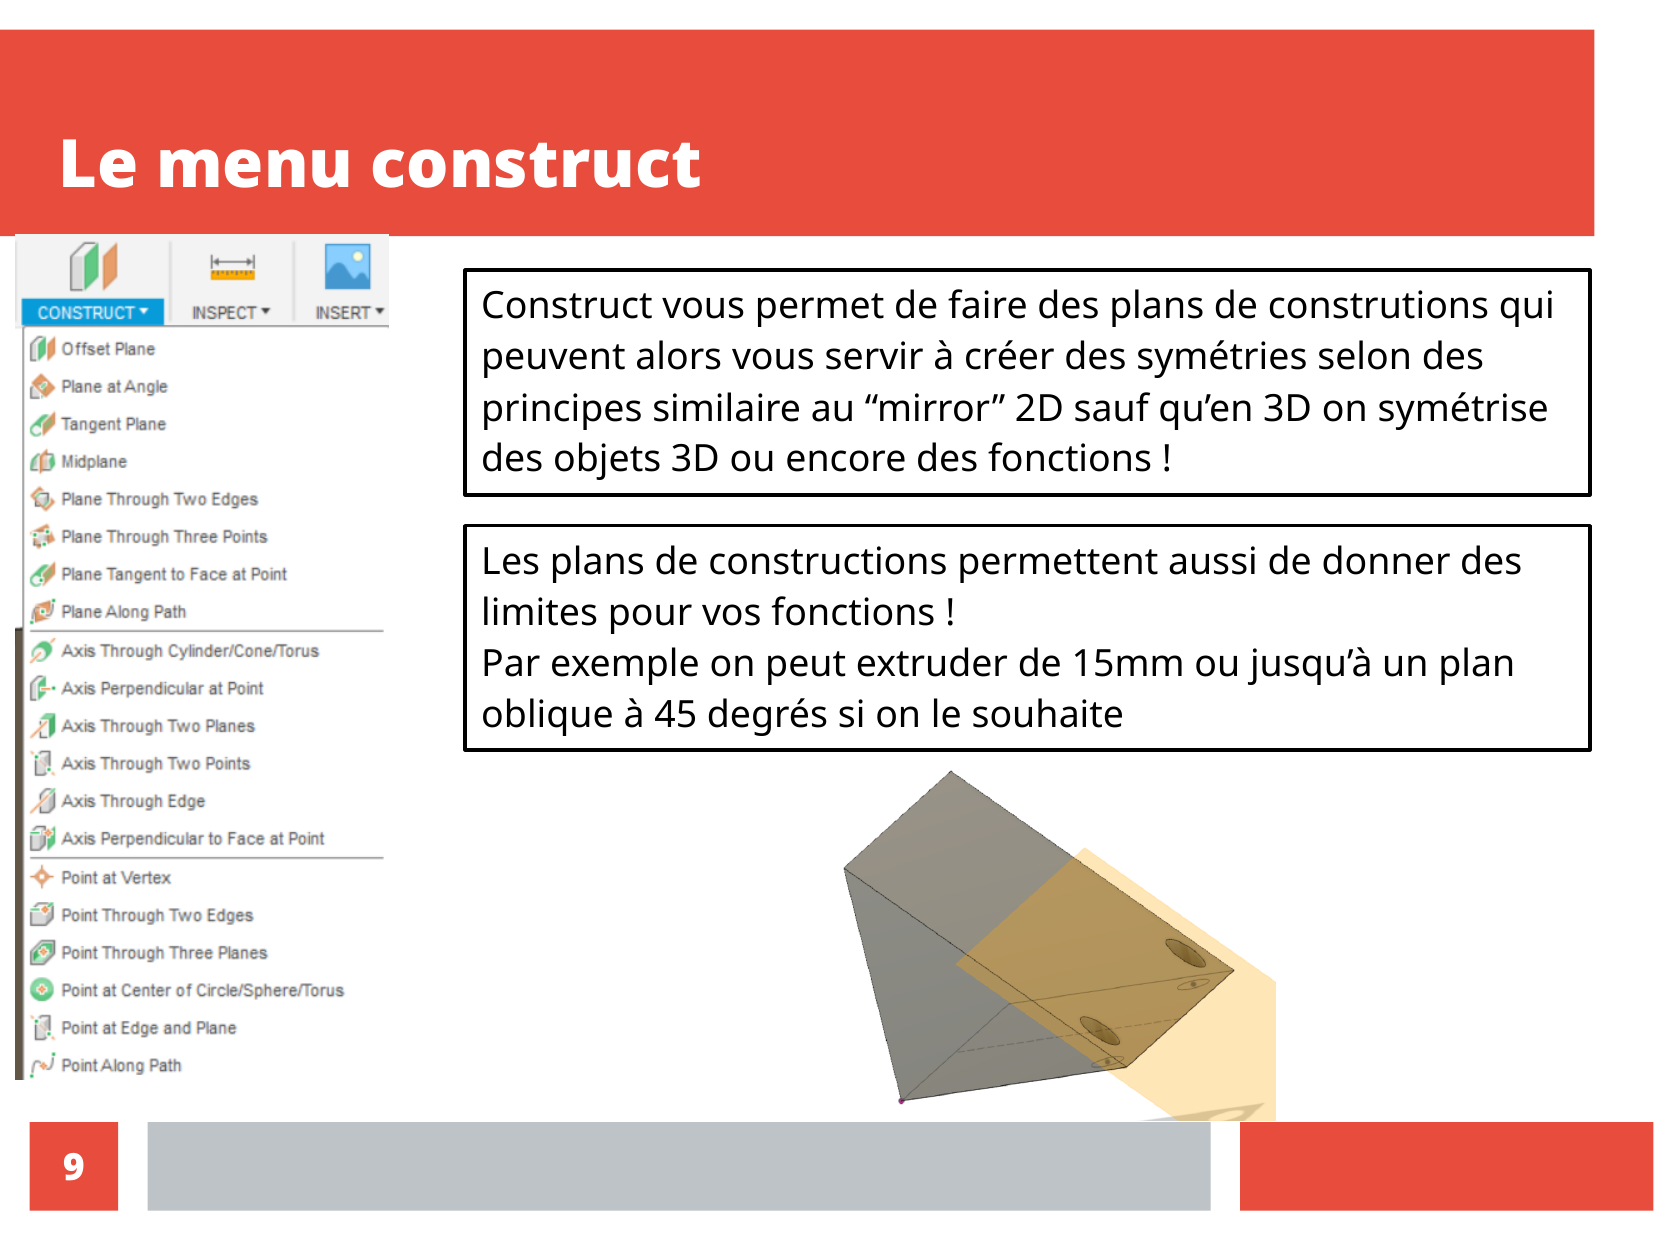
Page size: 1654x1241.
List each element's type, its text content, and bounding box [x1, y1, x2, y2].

text_box Construct vous permet de faire des plans de construtions qui peuvent alors vous servir à créer des symétries selon des principes similaire au “mirror” 2D sauf qu’en 3D on symétrise des objets 3D ou encore des fonctions ! [465, 270, 1591, 496]
text_box Les plans de constructions permettent aussi de donner des limites pour vos fonctions ! Par exemple on peut extruder de 15mm ou jusqu’à un plan oblique à 45 degrés si on le souhaite [465, 525, 1591, 751]
picture [15, 234, 389, 1081]
title Le menu construct [59, 59, 1595, 207]
picture [805, 764, 1276, 1121]
